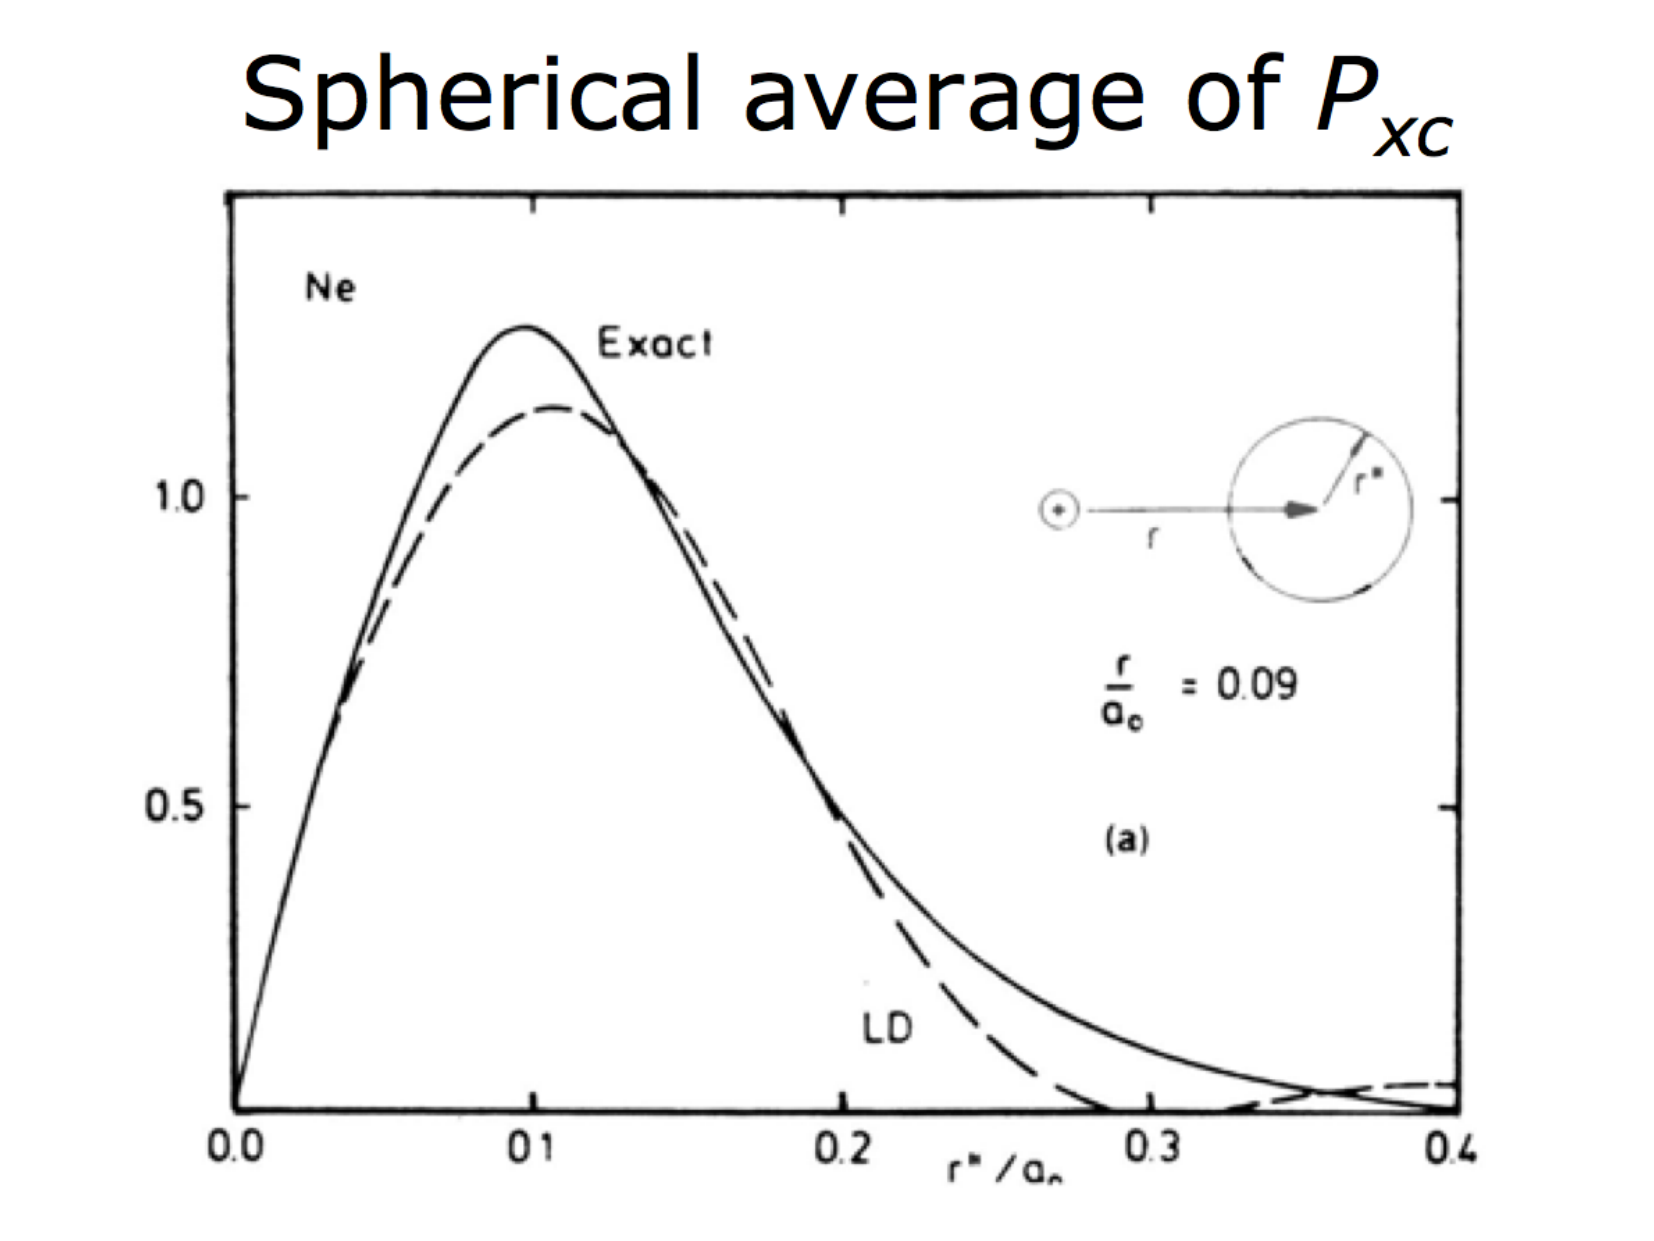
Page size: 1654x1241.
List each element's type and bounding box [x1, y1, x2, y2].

picture [137, 45, 1527, 1199]
